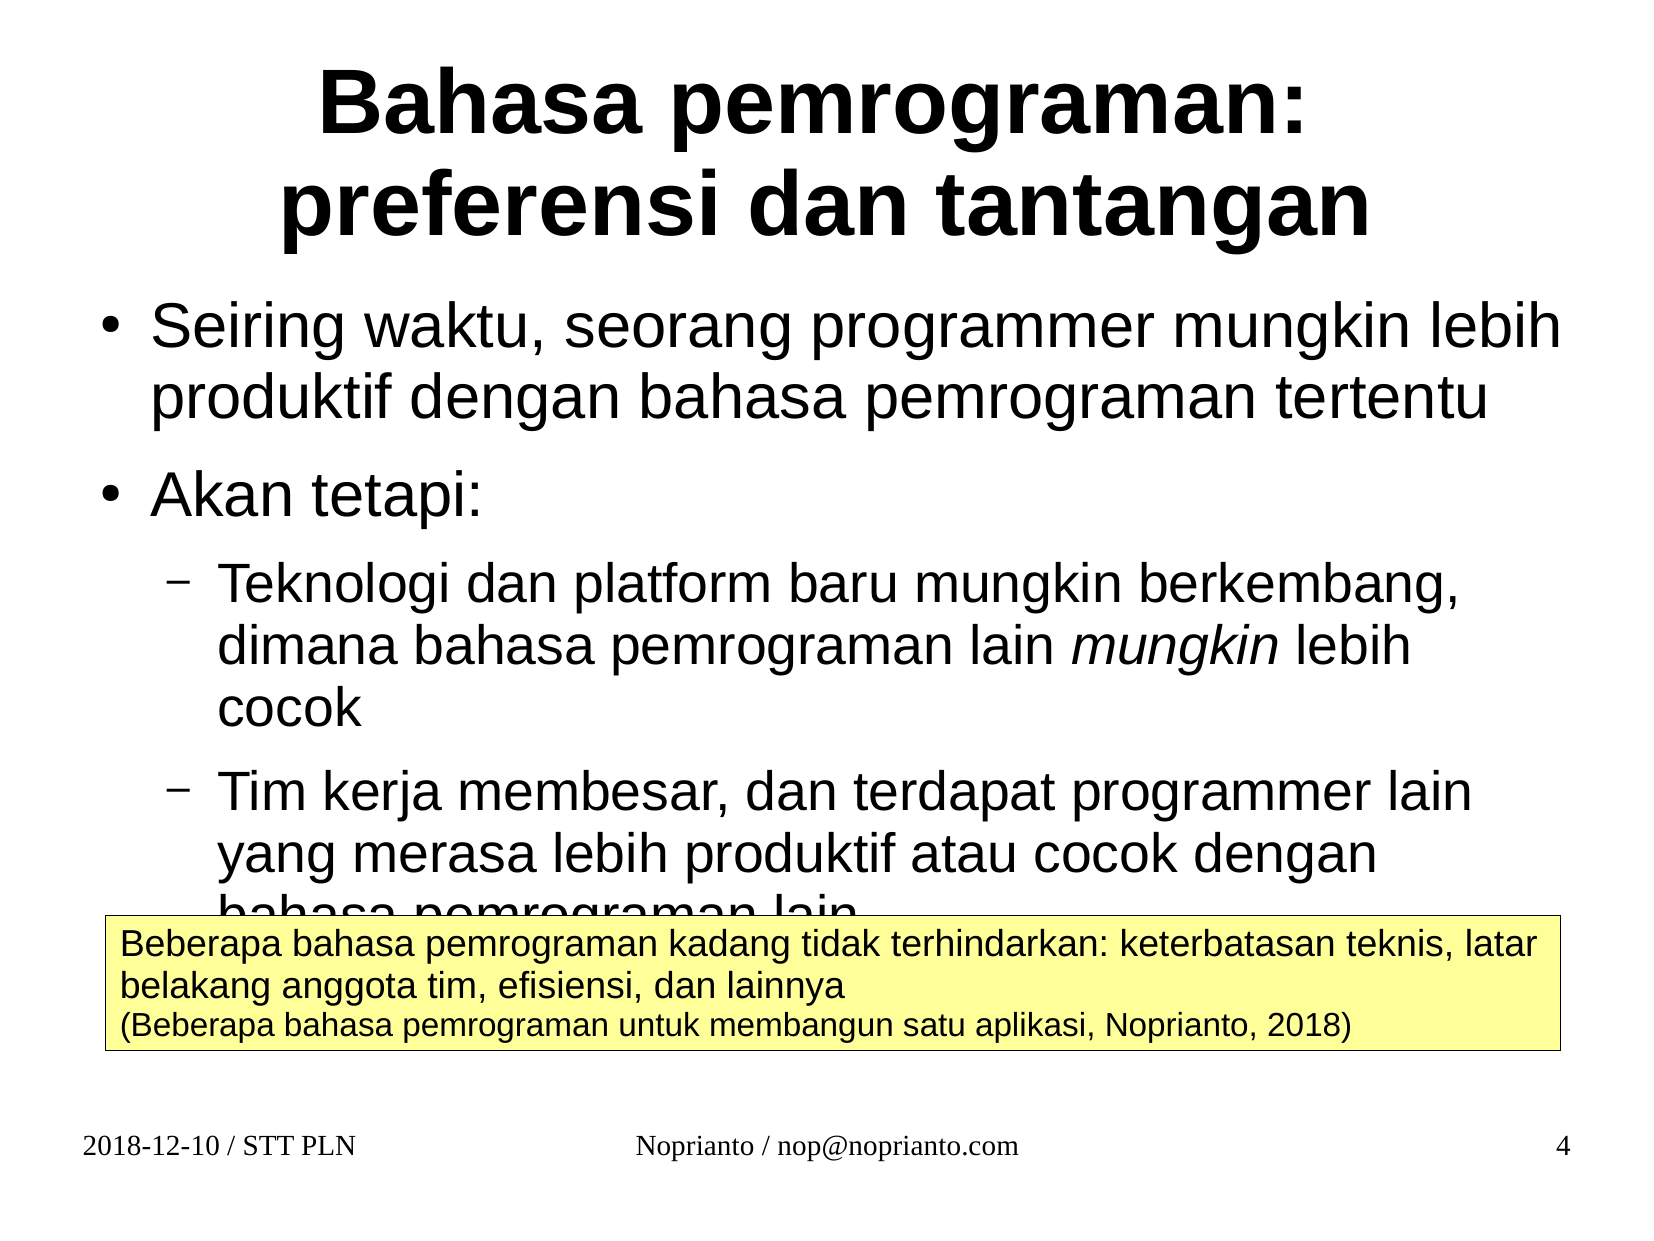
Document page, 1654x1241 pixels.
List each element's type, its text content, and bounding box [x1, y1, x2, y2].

title Bahasa pemrograman: preferensi dan tantangan [82, 49, 1571, 257]
list Seiring waktu, seorang programmer mungkin lebih produktif dengan bahasa pemrograman tertentu Akan tetapi: Teknologi dan platform baru mungkin berkembang, dimana bahasa pemrograman lain mungkin lebih cocok Tim kerja membesar, dan terdapat programmer lain yang merasa lebih produktif atau cocok dengan bahasa pemrograman lain [82, 290, 1571, 1010]
text_box Beberapa bahasa pemrograman kadang tidak terhindarkan: keterbatasan teknis, latar belakang anggota tim, efisiensi, dan lainnya (Beberapa bahasa pemrograman untuk membangun satu aplikasi, Noprianto, 2018) [105, 915, 1561, 1051]
